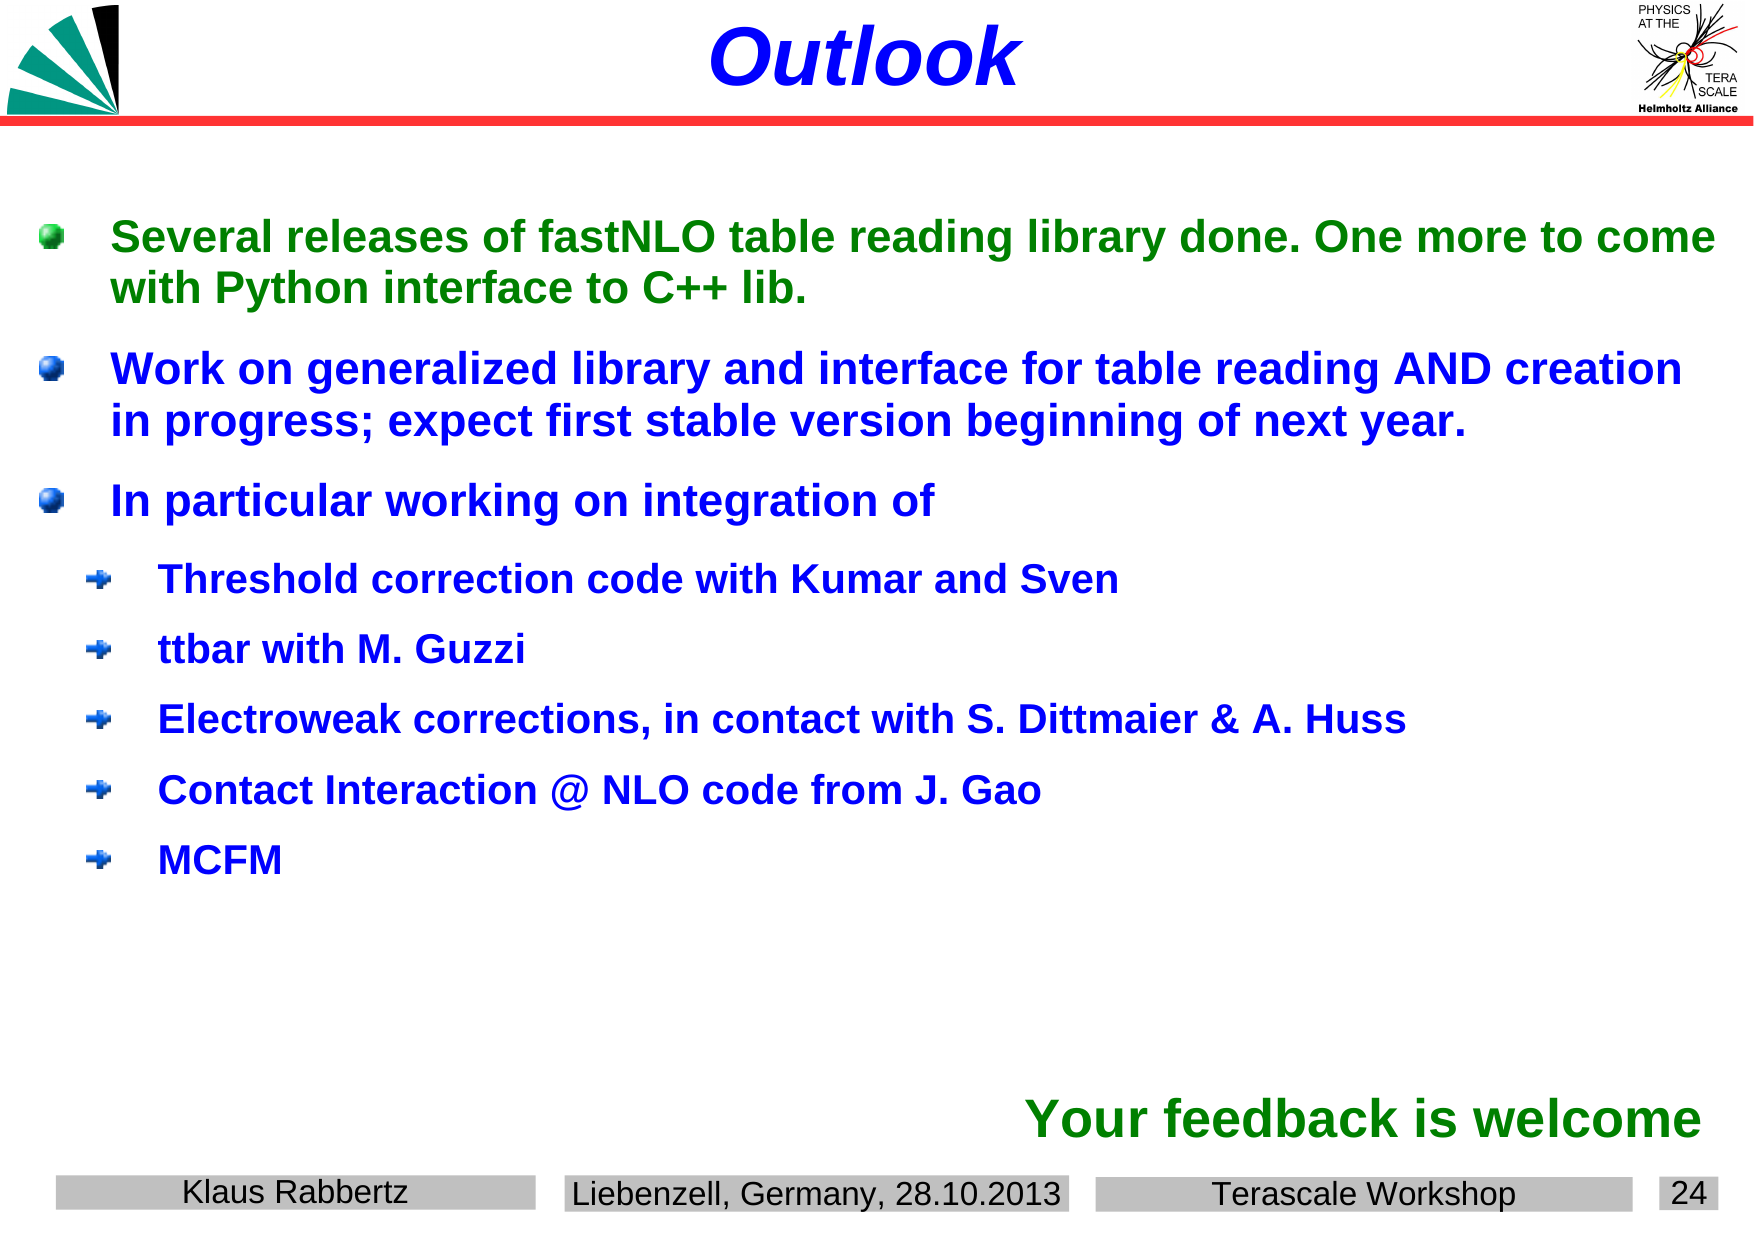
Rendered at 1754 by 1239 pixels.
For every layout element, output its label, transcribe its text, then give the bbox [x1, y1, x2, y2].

picture [7, 5, 119, 116]
text_box Your feedback is welcome [1012, 1083, 1717, 1156]
title Outlook [123, 0, 1606, 114]
picture [1631, 1, 1745, 115]
list Several releases of fastNLO table reading library done. One more to come with Python interface to C++ lib. Work on generalized library and interface for table reading AND creation in progress; expect first stable version beginning of next year. In particular working on integration of Threshold correction code with Kumar and Sven ttbar with M. Guzzi Electroweak corrections, in contact with S. Dittmaier & A. Huss Contact Interaction @ NLO code from J. Gao MCFM [27, 211, 1730, 883]
